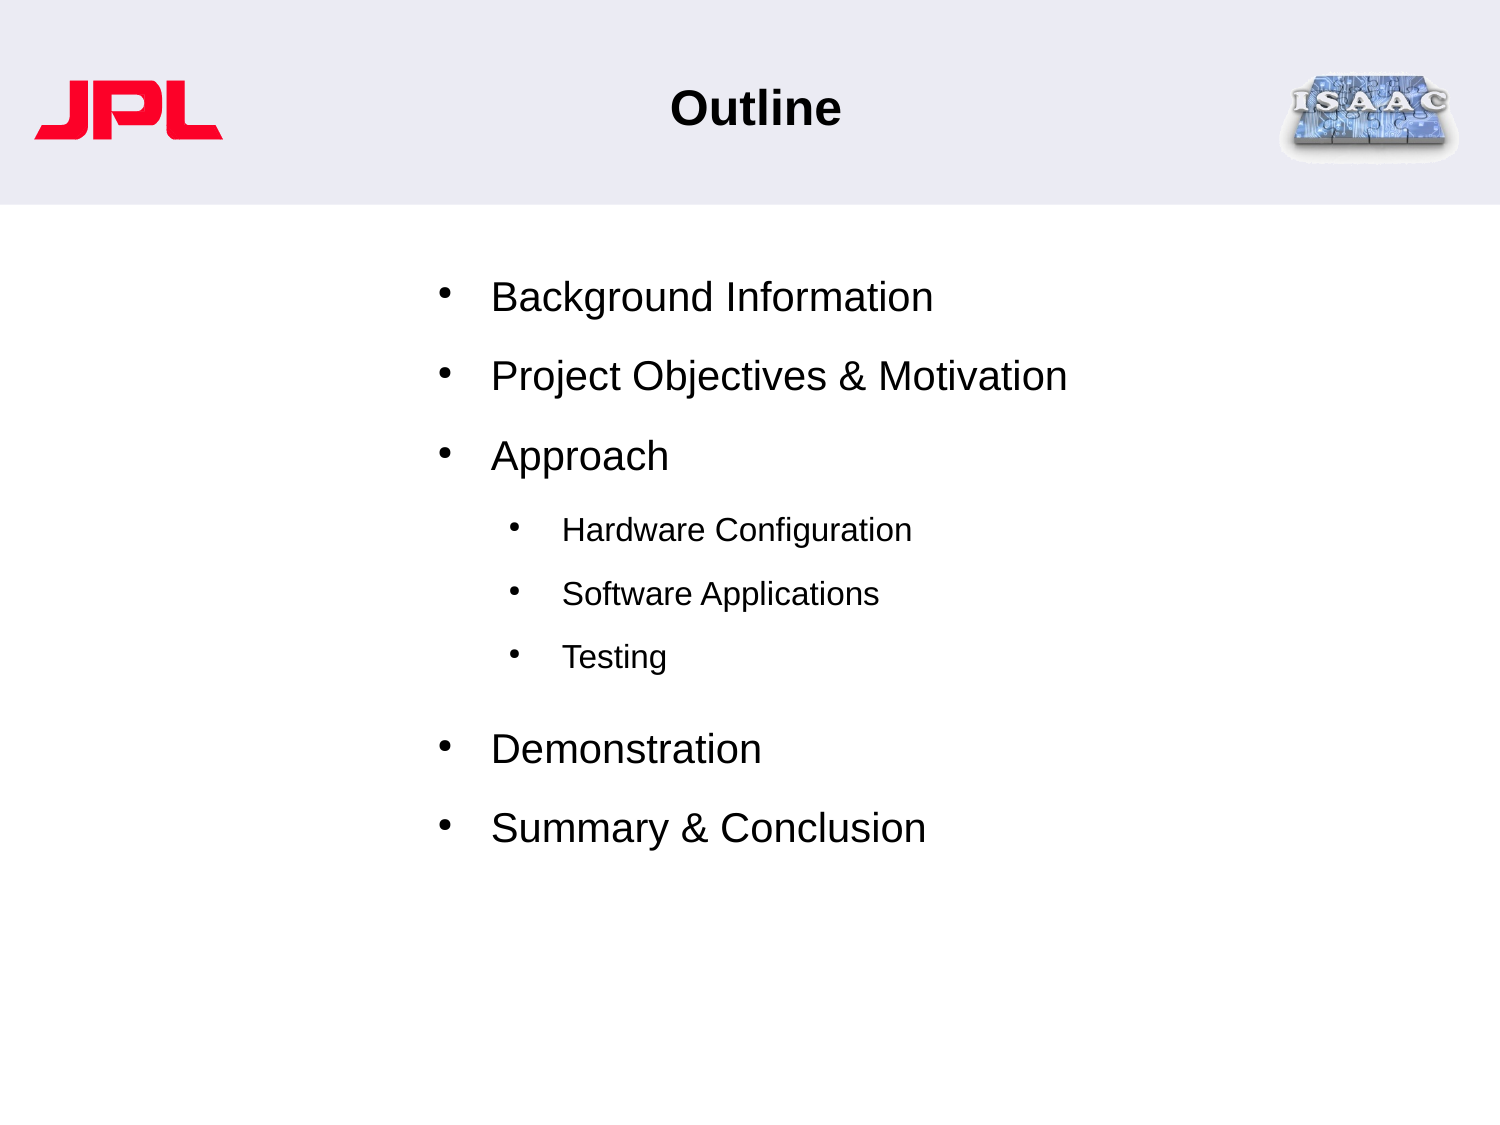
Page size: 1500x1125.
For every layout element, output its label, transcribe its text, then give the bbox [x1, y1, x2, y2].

picture [1288, 49, 1463, 168]
list Background Information Project Objectives & Motivation Approach Hardware Configuration Software Applications Testing Demonstration Summary & Conclusion [405, 254, 1096, 1030]
title Outline [225, 0, 1288, 188]
